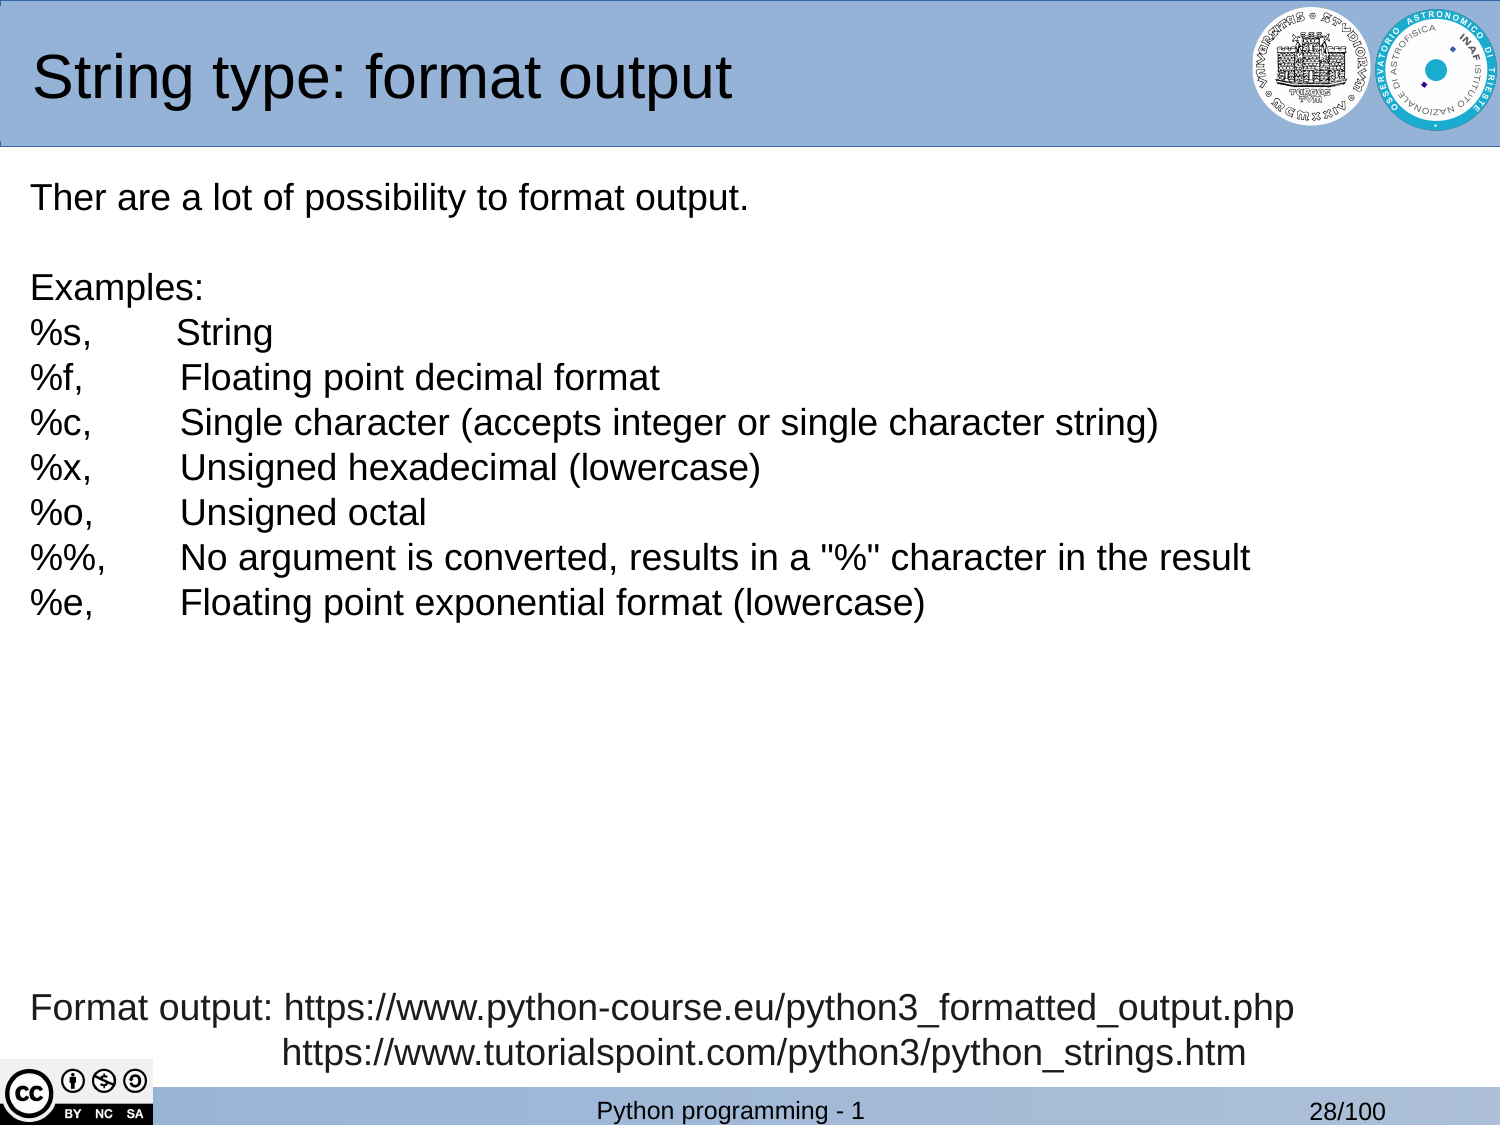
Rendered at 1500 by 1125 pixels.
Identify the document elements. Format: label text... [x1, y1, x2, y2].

list Ther are a lot of possibility to format output. Examples: %s, String %f, Floating point decimal format %c, Single character (accepts integer or single character string) %x, Unsigned hexadecimal (lowercase) %o, Unsigned octal %%, No argument is converted, results in a "%" character in the result %e, Floating point exponential format (lowercase) Format output: https://www.python-course.eu/python3_formatted_output.php https://www.tutorialspoint.com/python3/python_strings.htm [14, 165, 1492, 1053]
picture [1253, 0, 1500, 156]
picture [0, 1059, 153, 1125]
text_box String type: format output [0, 5, 1253, 141]
